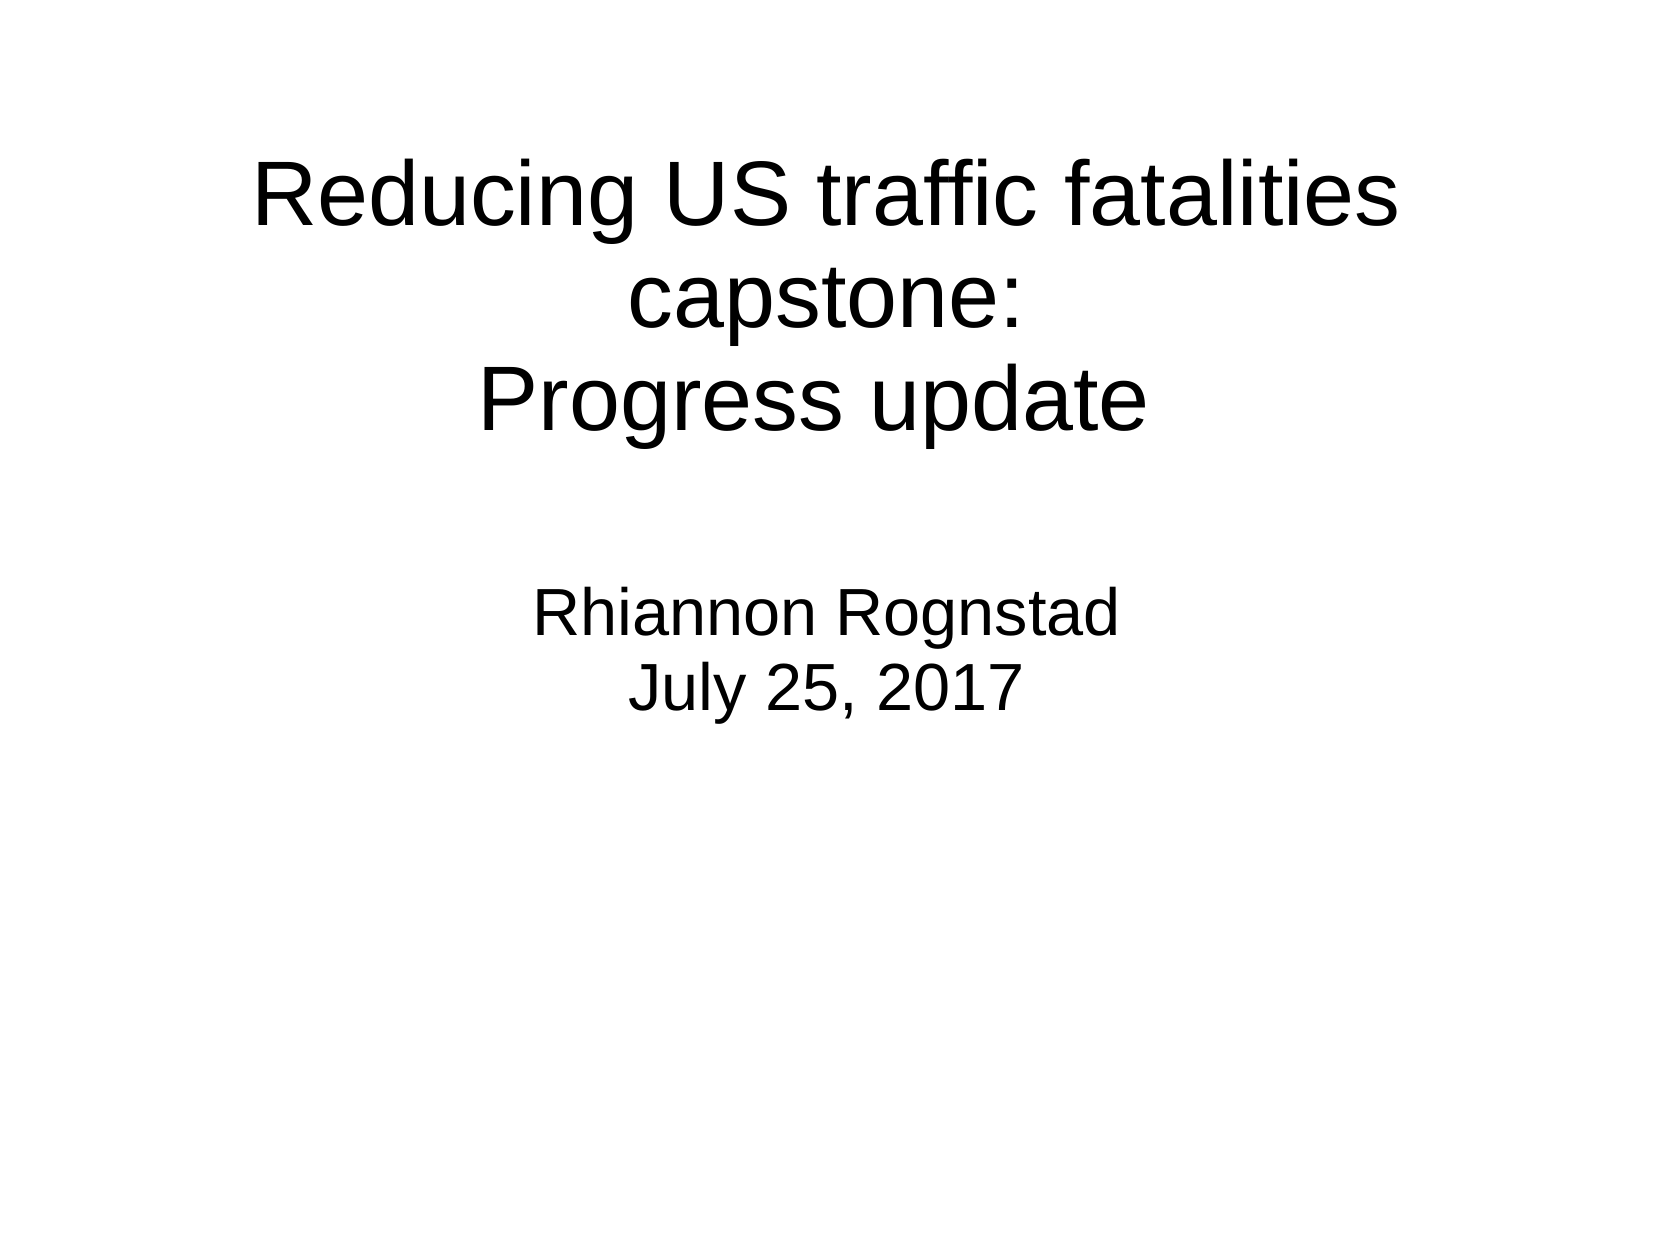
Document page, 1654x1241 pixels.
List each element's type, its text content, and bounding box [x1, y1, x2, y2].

title Reducing US traffic fatalities capstone: Progress update [82, 142, 1571, 290]
subtitle Rhiannon Rognstad July 25, 2017 [82, 290, 1571, 1010]
